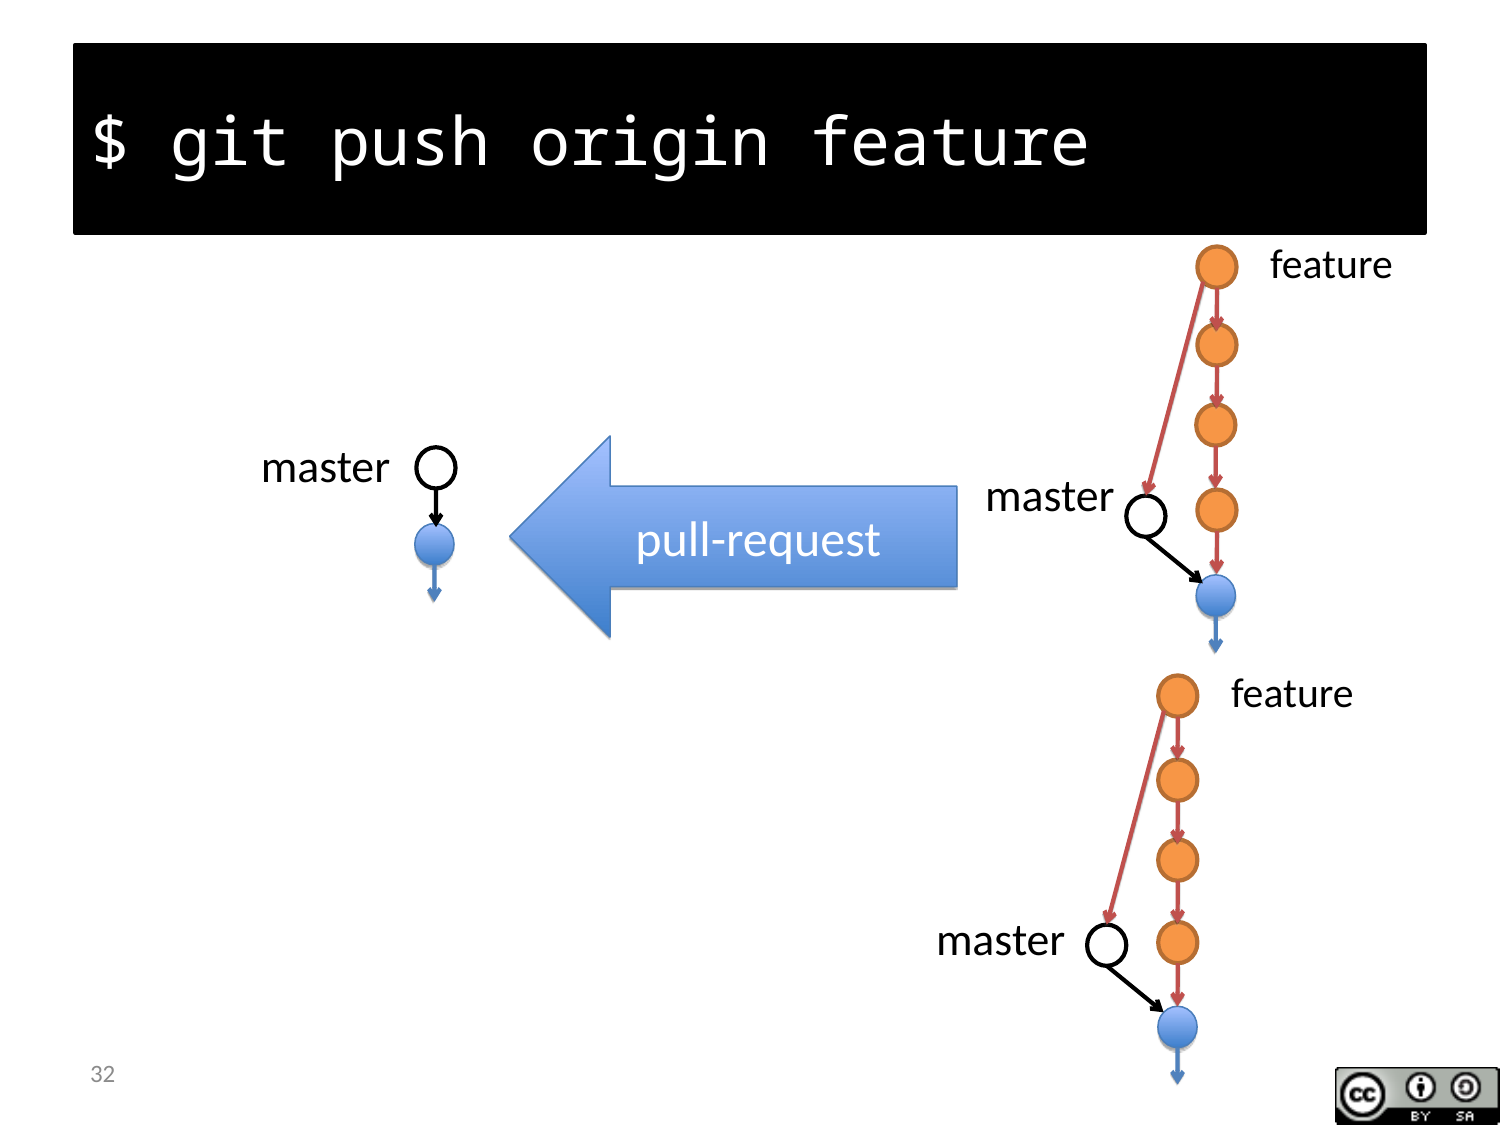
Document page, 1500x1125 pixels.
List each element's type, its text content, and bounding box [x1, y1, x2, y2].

text_box [1087, 924, 1198, 1048]
text_box [414, 447, 456, 565]
text_box pull-request [509, 435, 957, 638]
picture [1335, 1067, 1500, 1125]
text_box [1158, 759, 1198, 801]
text_box feature [1196, 658, 1389, 724]
text_box feature [1235, 229, 1428, 295]
text_box [1197, 324, 1237, 366]
title $ git push origin feature [75, 45, 1425, 233]
text_box master [229, 429, 422, 499]
text_box master [904, 902, 1097, 973]
slide_number <number> [75, 1042, 425, 1103]
text_box [1158, 840, 1198, 881]
text_box [1158, 922, 1198, 963]
text_box master [953, 457, 1146, 528]
text_box [1197, 246, 1237, 288]
text_box [1197, 489, 1237, 531]
text_box [1126, 495, 1236, 616]
text_box [1158, 675, 1198, 717]
text_box [1196, 404, 1236, 446]
